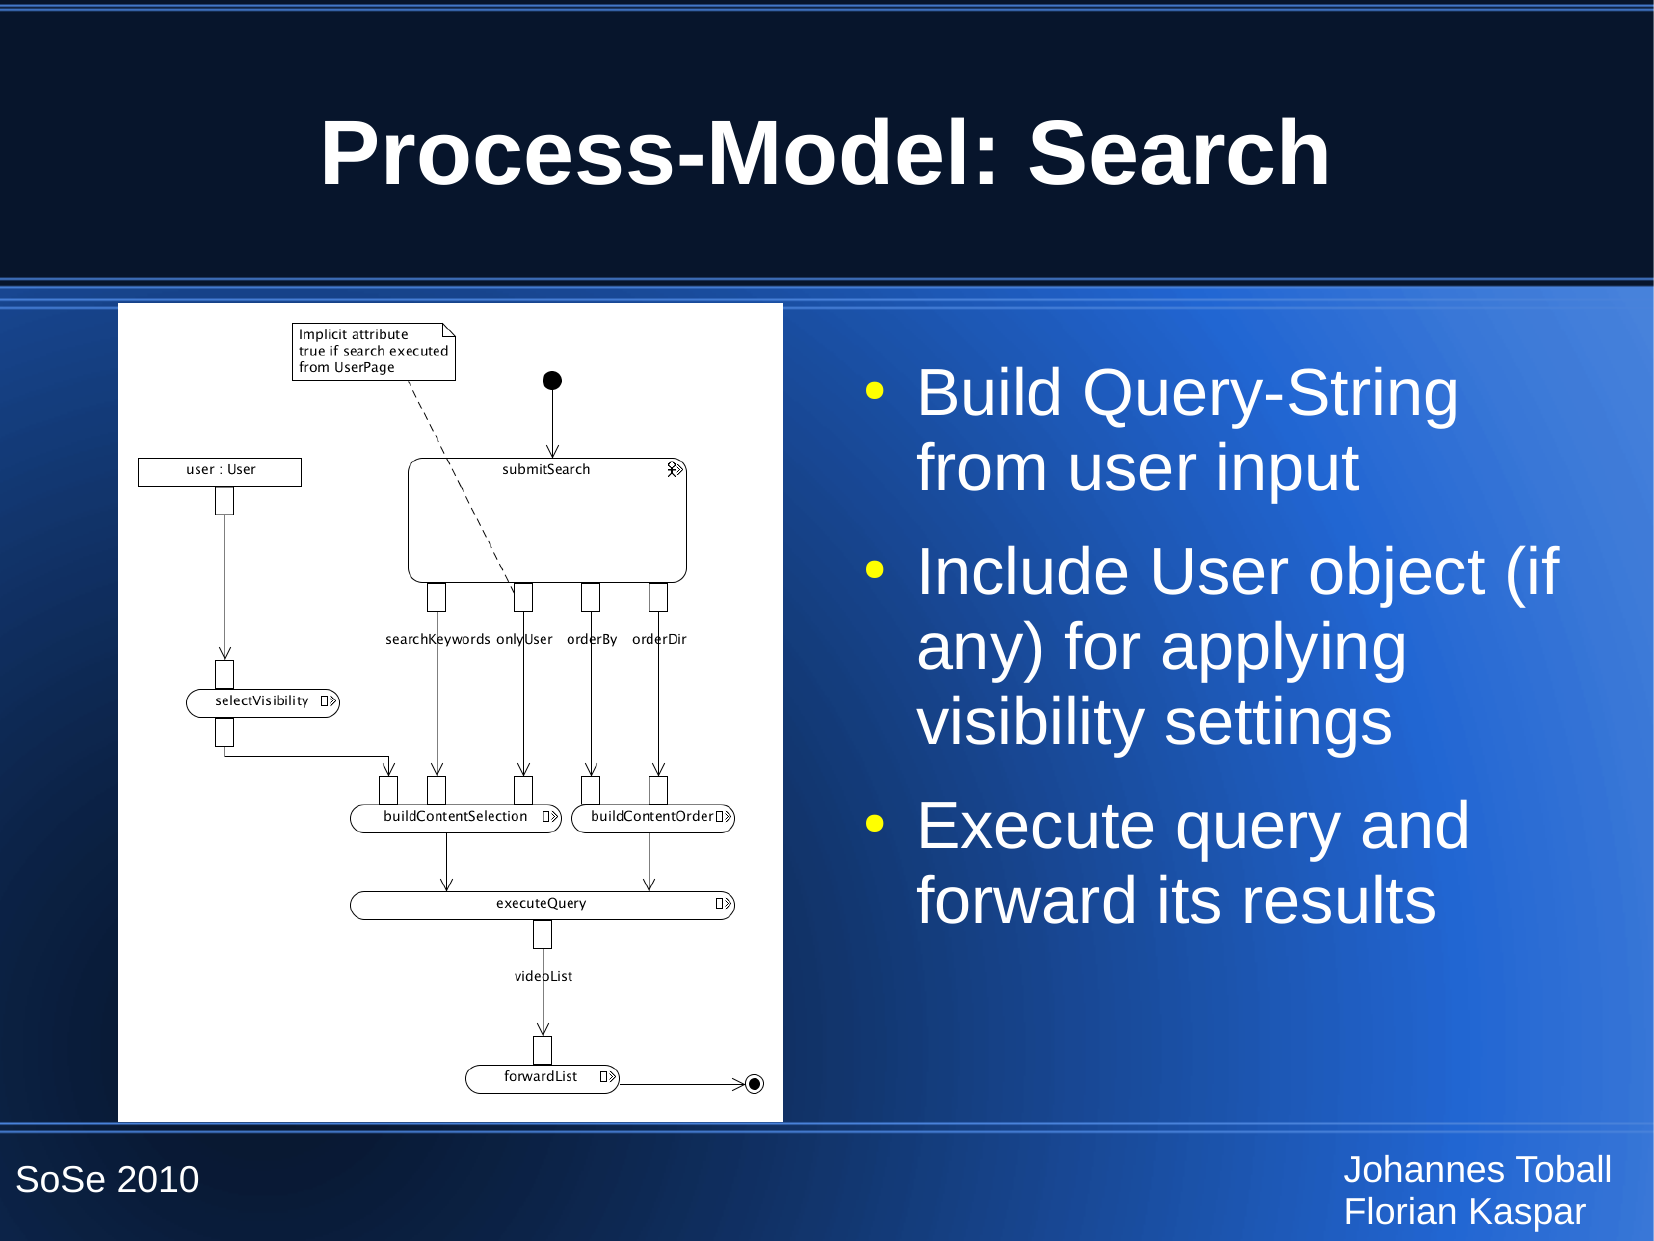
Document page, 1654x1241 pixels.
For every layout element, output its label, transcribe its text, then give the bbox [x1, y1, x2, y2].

title Process-Model: Search [82, 56, 1571, 250]
text_box Johannes Toball Florian Kaspar [1328, 1141, 1654, 1241]
list Build Query-String from user input Include User object (if any) for applying visibility settings Execute query and forward its results [845, 355, 1572, 1159]
text_box SoSe 2010 [0, 1151, 325, 1209]
picture [0, 0, 1654, 1241]
